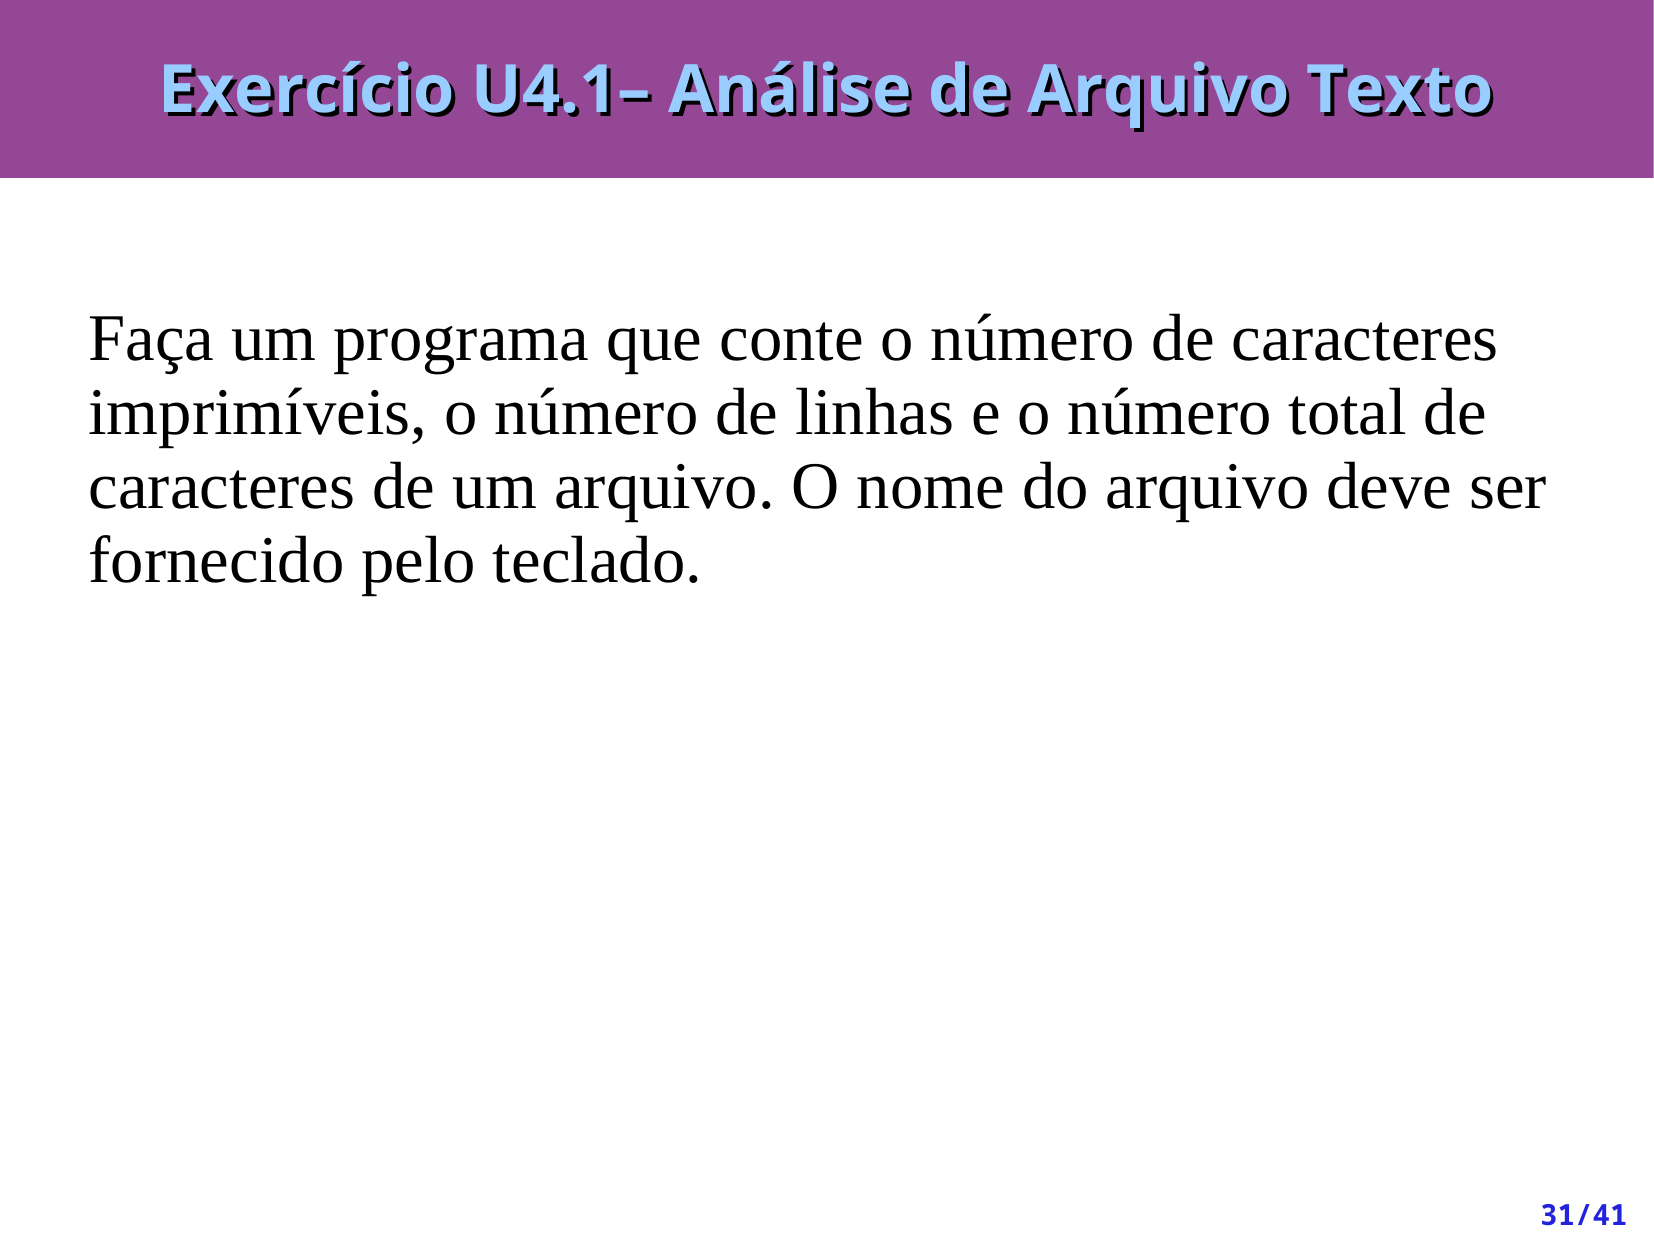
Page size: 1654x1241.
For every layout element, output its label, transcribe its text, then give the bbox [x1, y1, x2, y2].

list Faça um programa que conte o número de caracteres imprimíveis, o número de linhas e o número total de caracteres de um arquivo. O nome do arquivo deve ser fornecido pelo teclado. [88, 301, 1577, 709]
title Exercício U4.1– Análise de Arquivo Texto [82, 0, 1571, 176]
